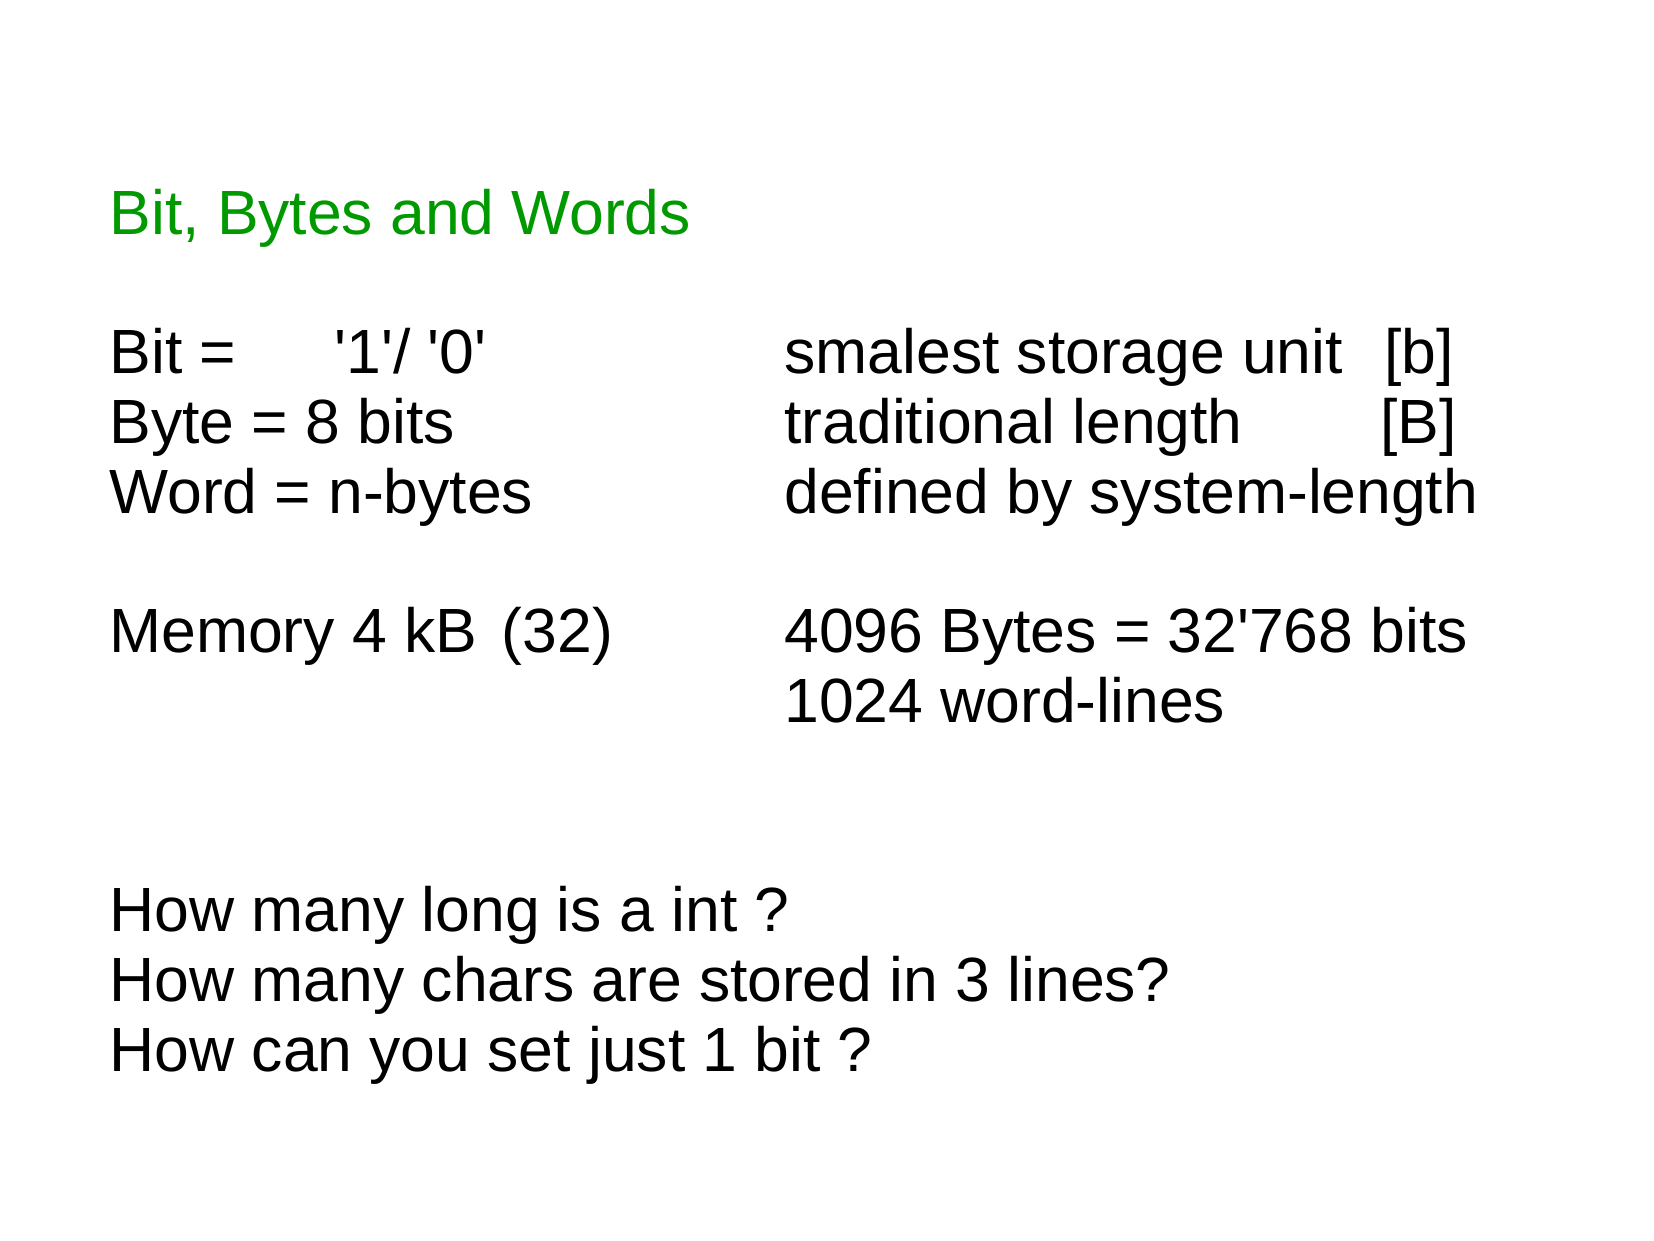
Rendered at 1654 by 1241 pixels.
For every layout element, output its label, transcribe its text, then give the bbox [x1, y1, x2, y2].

text_box Bit, Bytes and Words Bit = '1'/ '0' smalest storage unit [b] Byte = 8 bits traditional length [B] Word = n-bytes defined by system-length Memory 4 kB (32) 4096 Bytes = 32'768 bits 1024 word-lines How many long is a int ? How many chars are stored in 3 lines? How can you set just 1 bit ? [109, 175, 1527, 1086]
